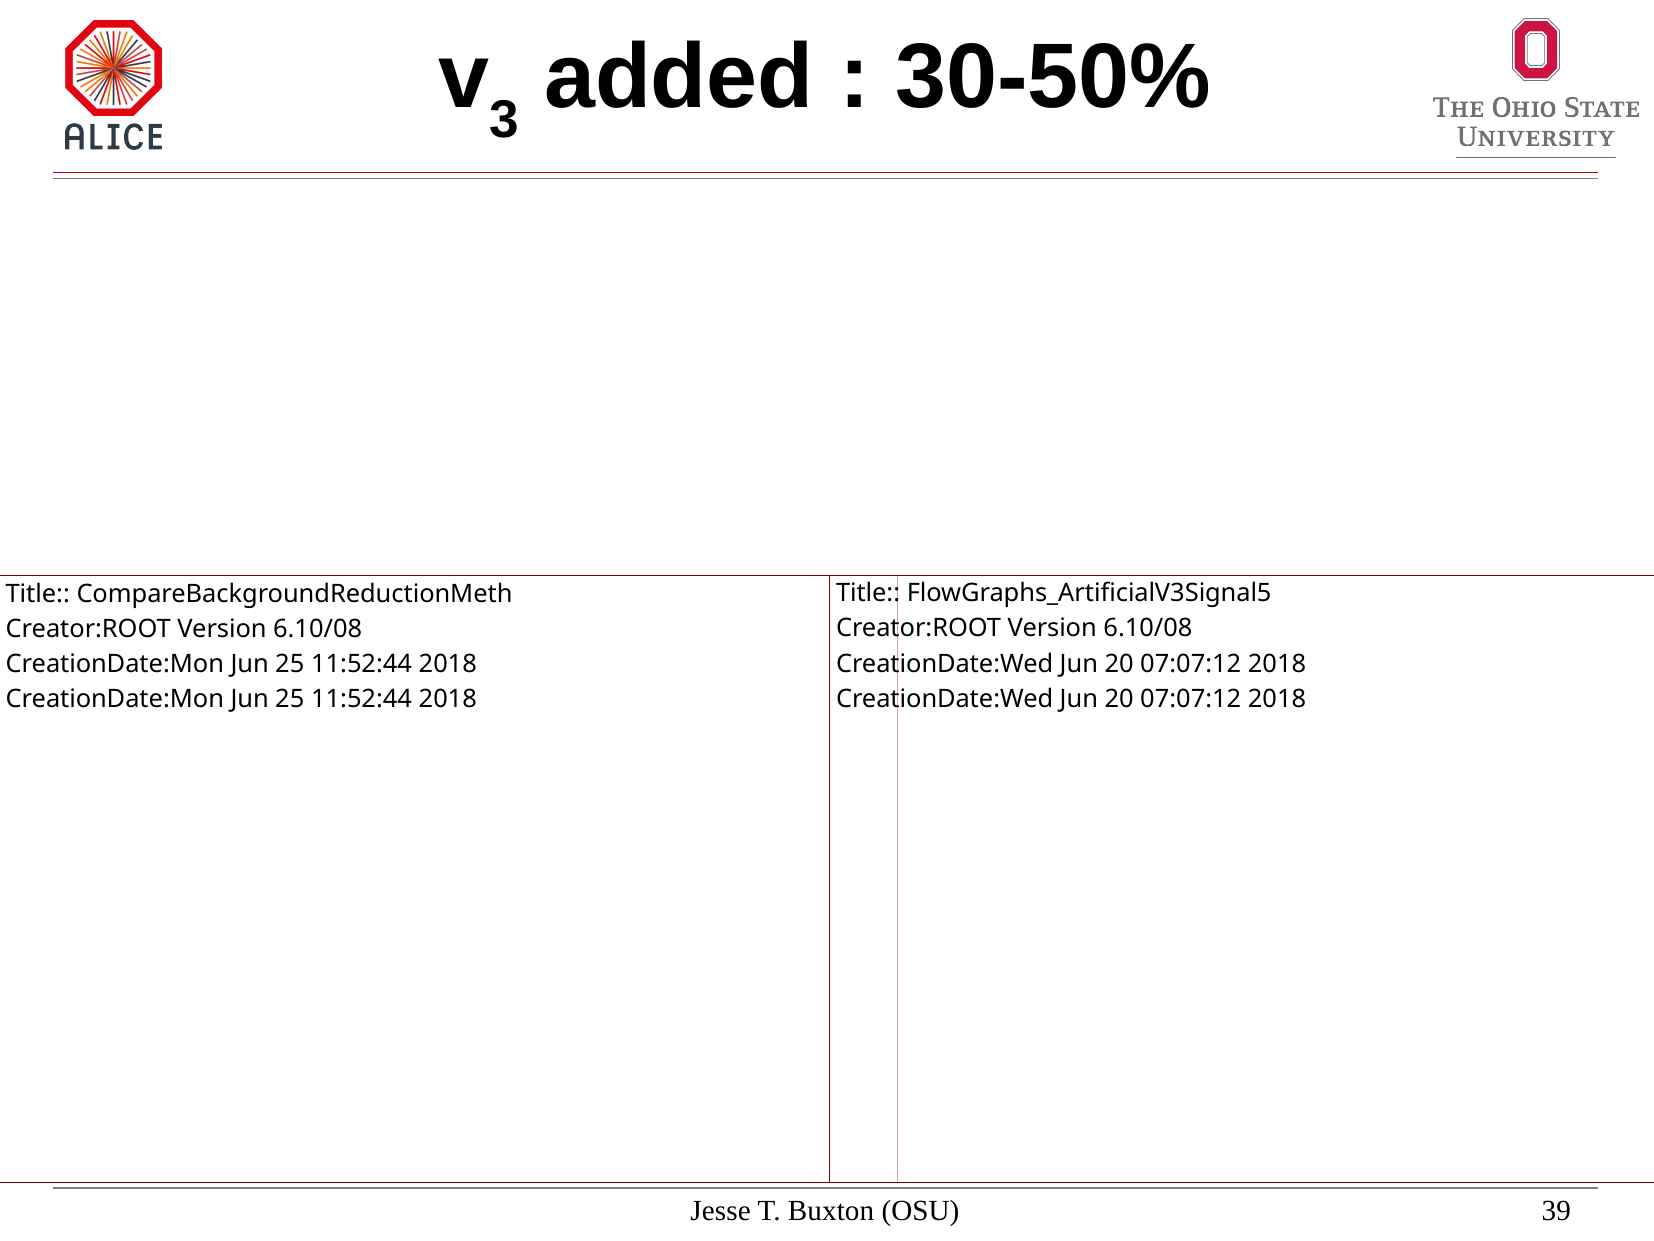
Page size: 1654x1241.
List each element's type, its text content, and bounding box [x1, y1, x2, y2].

picture [0, 573, 1654, 1183]
picture [65, 20, 137, 150]
title v3 added : 30-50% [137, 1, 1513, 172]
picture [1513, 5, 1642, 171]
